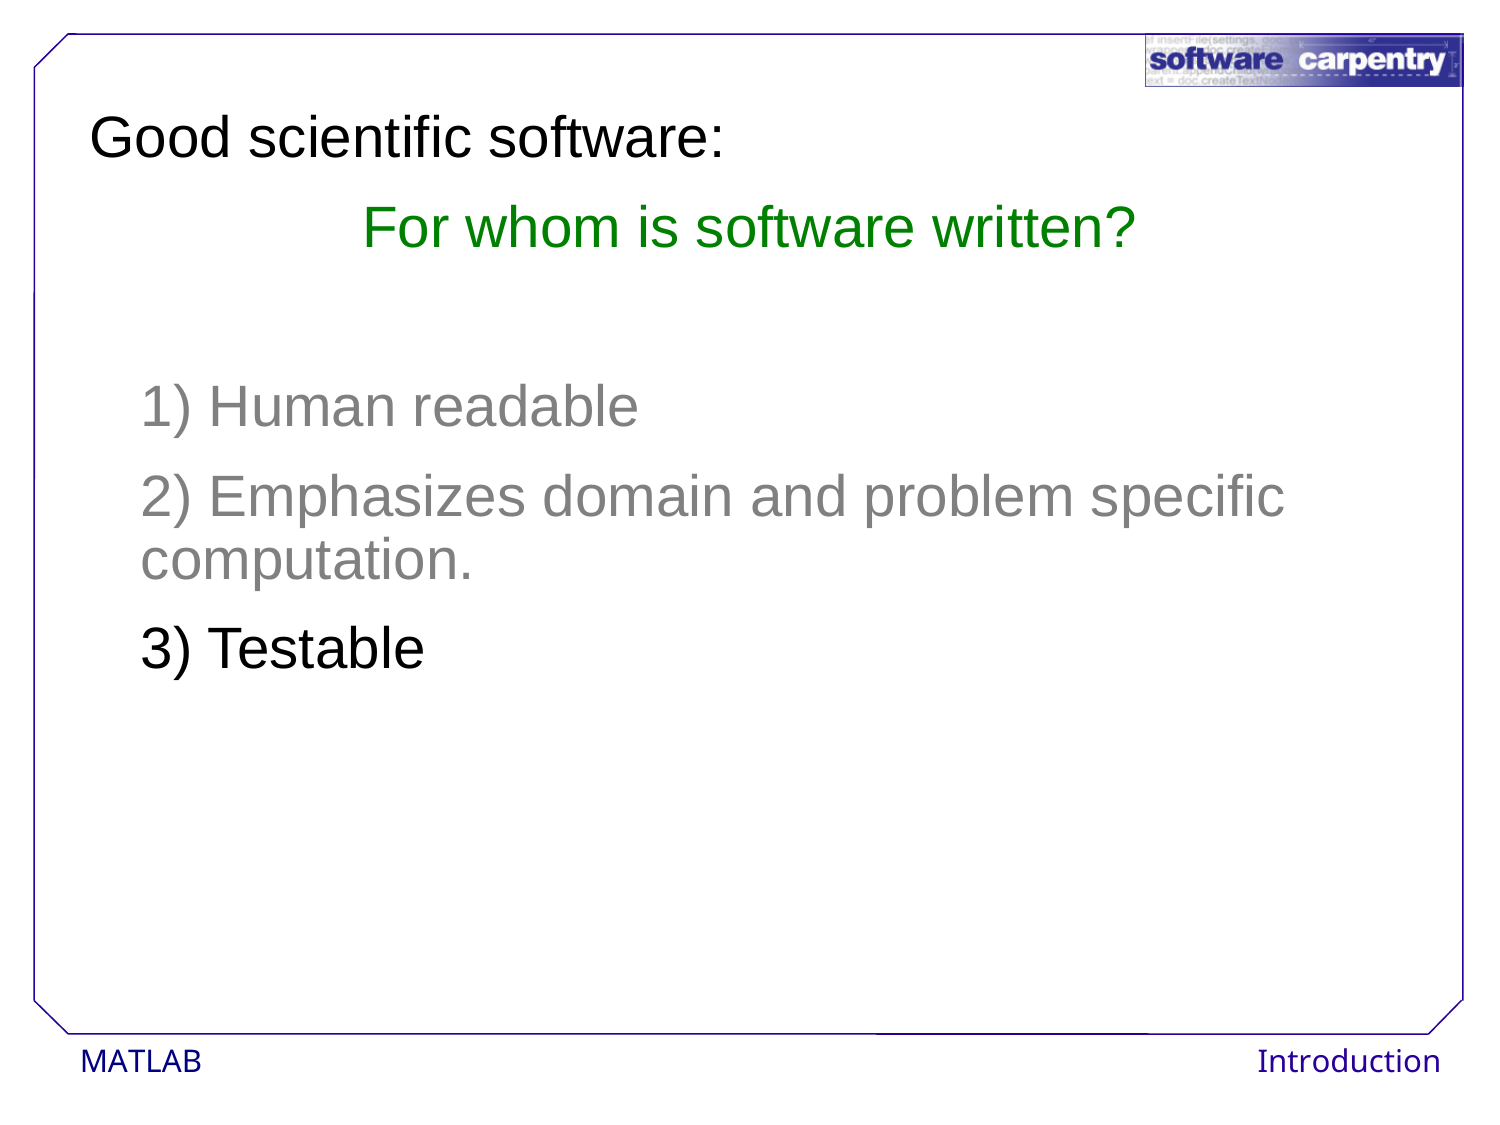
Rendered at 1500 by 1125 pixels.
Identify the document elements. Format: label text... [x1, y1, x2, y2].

picture [1145, 33, 1464, 87]
list Good scientific software: For whom is software written? 1) Human readable 2) Emphasizes domain and problem specific computation. 3) Testable [75, 99, 1426, 1013]
